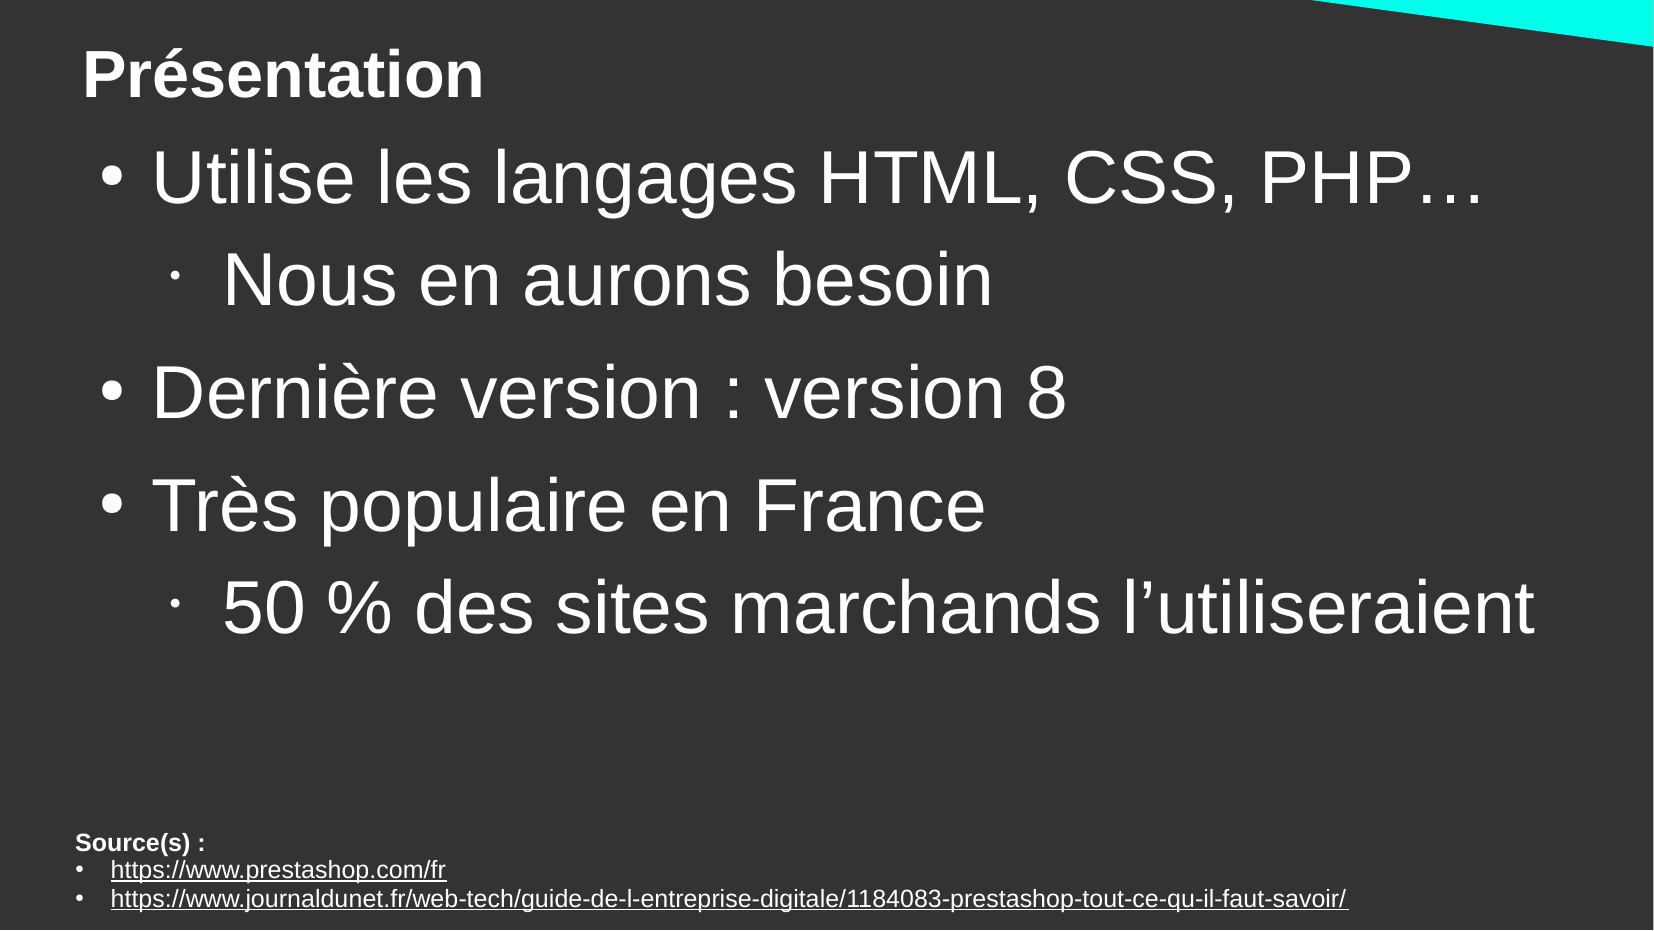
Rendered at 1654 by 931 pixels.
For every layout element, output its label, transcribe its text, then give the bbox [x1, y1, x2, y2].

text_box [1310, 0, 1654, 47]
text_box Source(s) : https://www.prestashop.com/fr https://www.journaldunet.fr/web-tech/guide-de-l-entreprise-digitale/1184083-prestashop-tout-ce-qu-il-faut-savoir/ [60, 820, 1546, 920]
title Présentation [82, 37, 1571, 114]
list Utilise les langages HTML, CSS, PHP… Nous en aurons besoin Dernière version : version 8 Très populaire en France 50 % des sites marchands l’utiliseraient [80, 135, 1620, 804]
